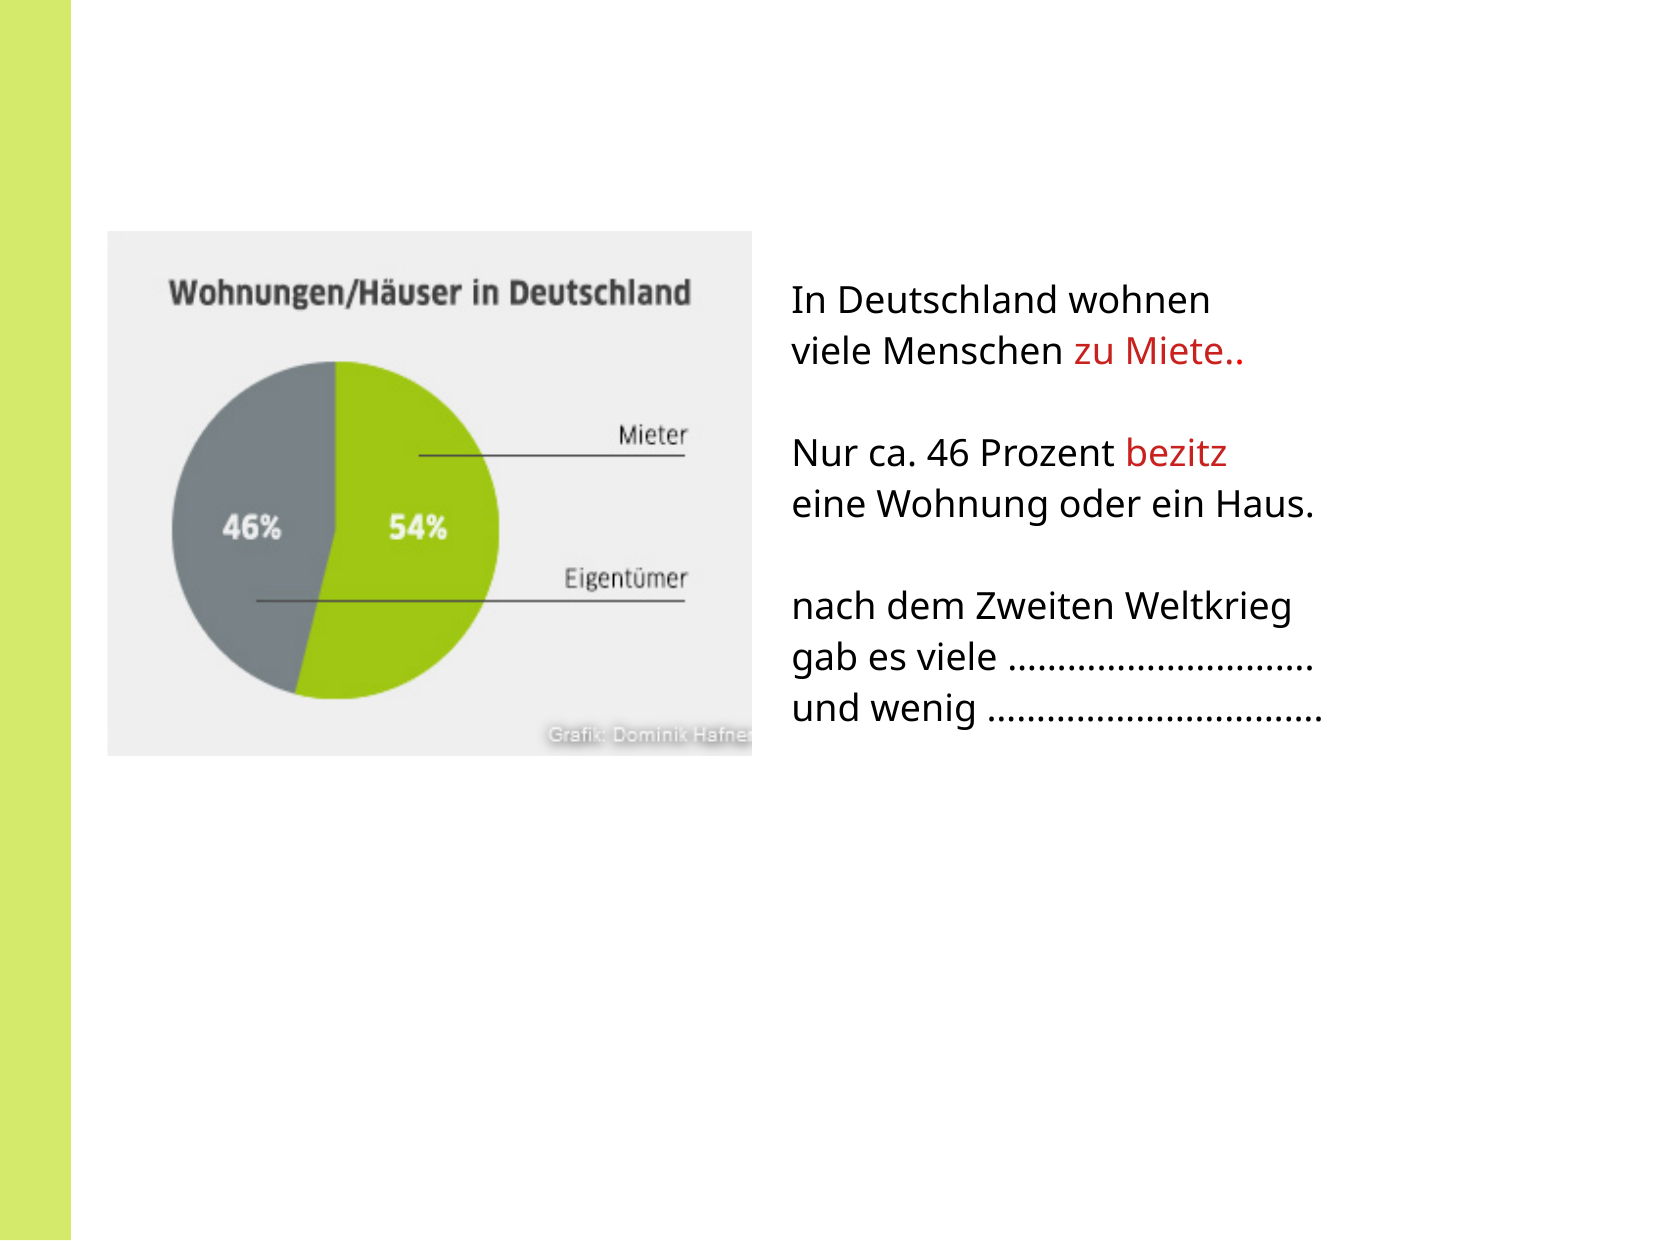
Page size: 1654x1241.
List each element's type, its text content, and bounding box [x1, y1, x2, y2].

picture [106, 231, 752, 756]
title In Deutschland wohnen viele Menschen zu Miete.. Nur ca. 46 Prozent bezitz eine Wohnung oder ein Haus. nach dem Zweiten Weltkrieg gab es viele …………………………. und wenig ……………………………. [791, 1, 1654, 1057]
text_box [0, 0, 71, 1241]
